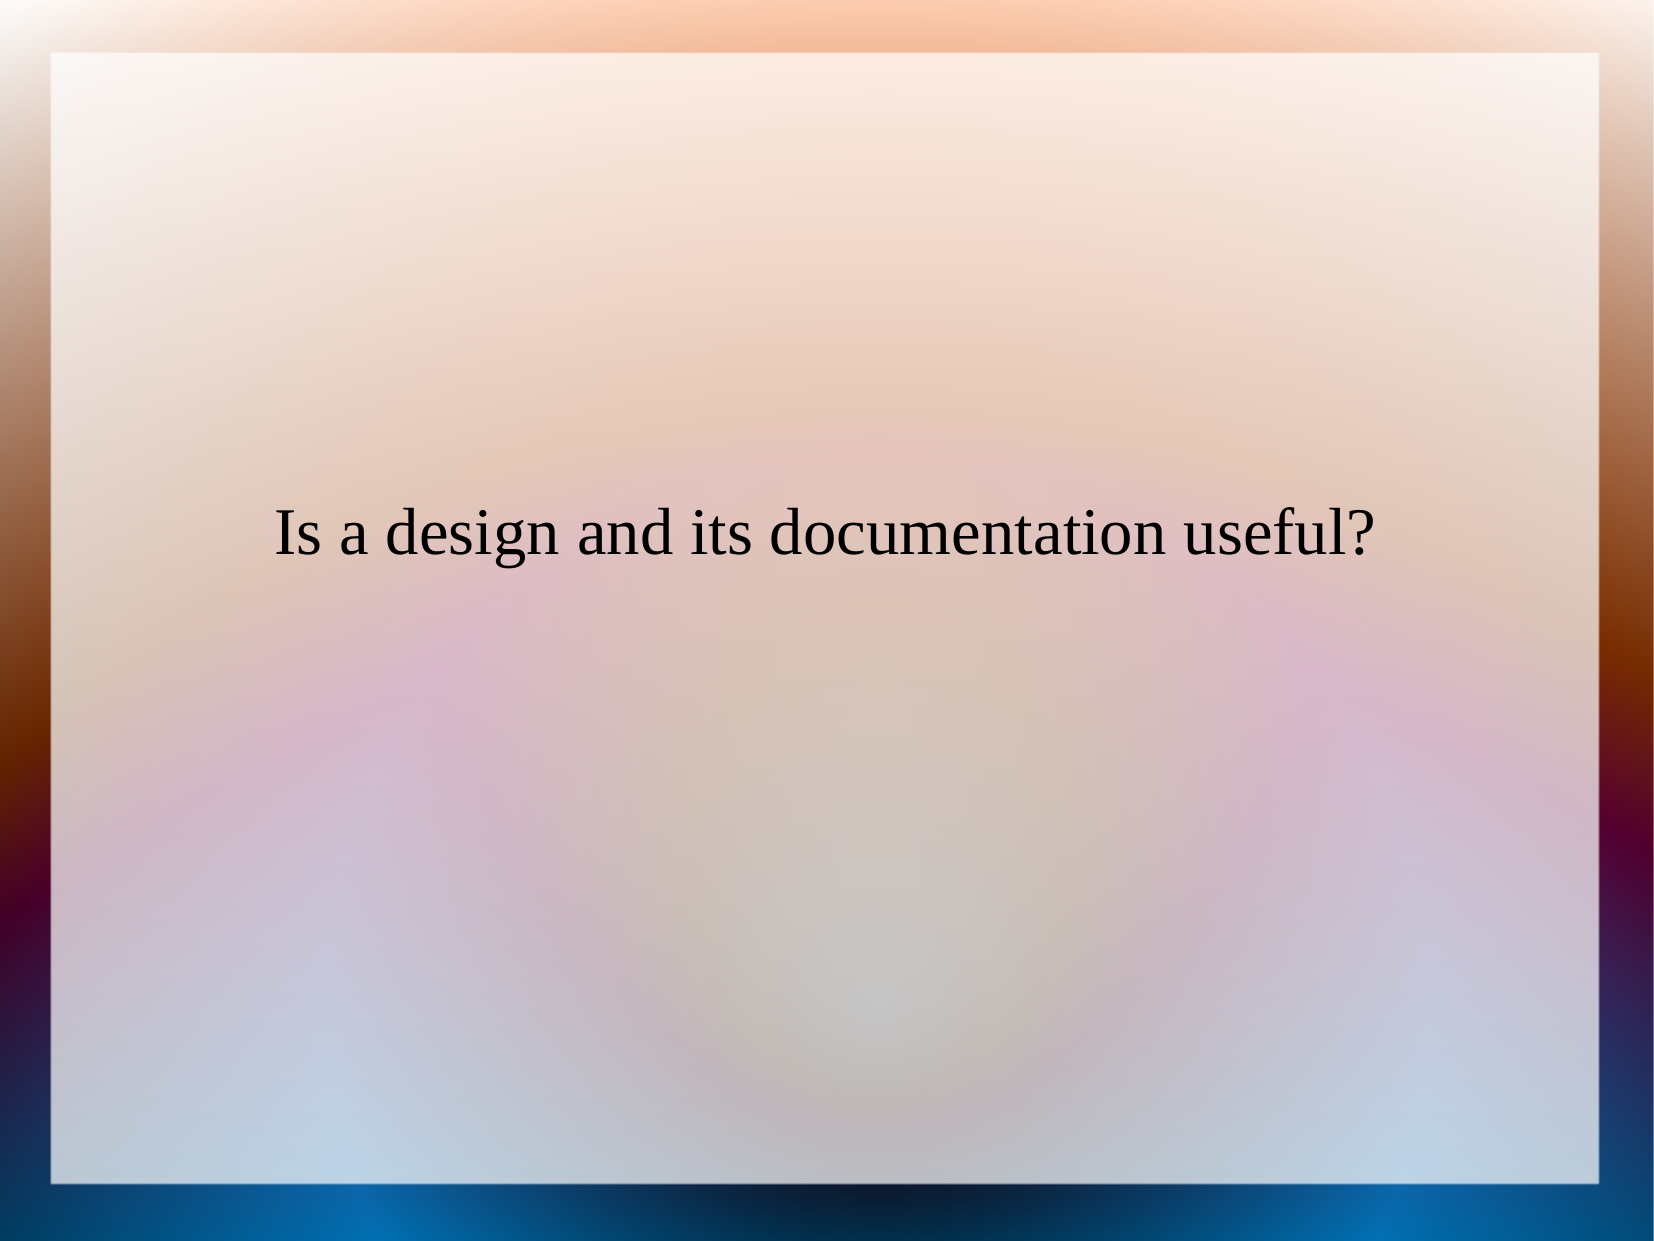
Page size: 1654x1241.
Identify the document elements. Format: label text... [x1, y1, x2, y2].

subtitle Is a design and its documentation useful? [82, 55, 1571, 1010]
picture [0, 0, 1654, 1241]
